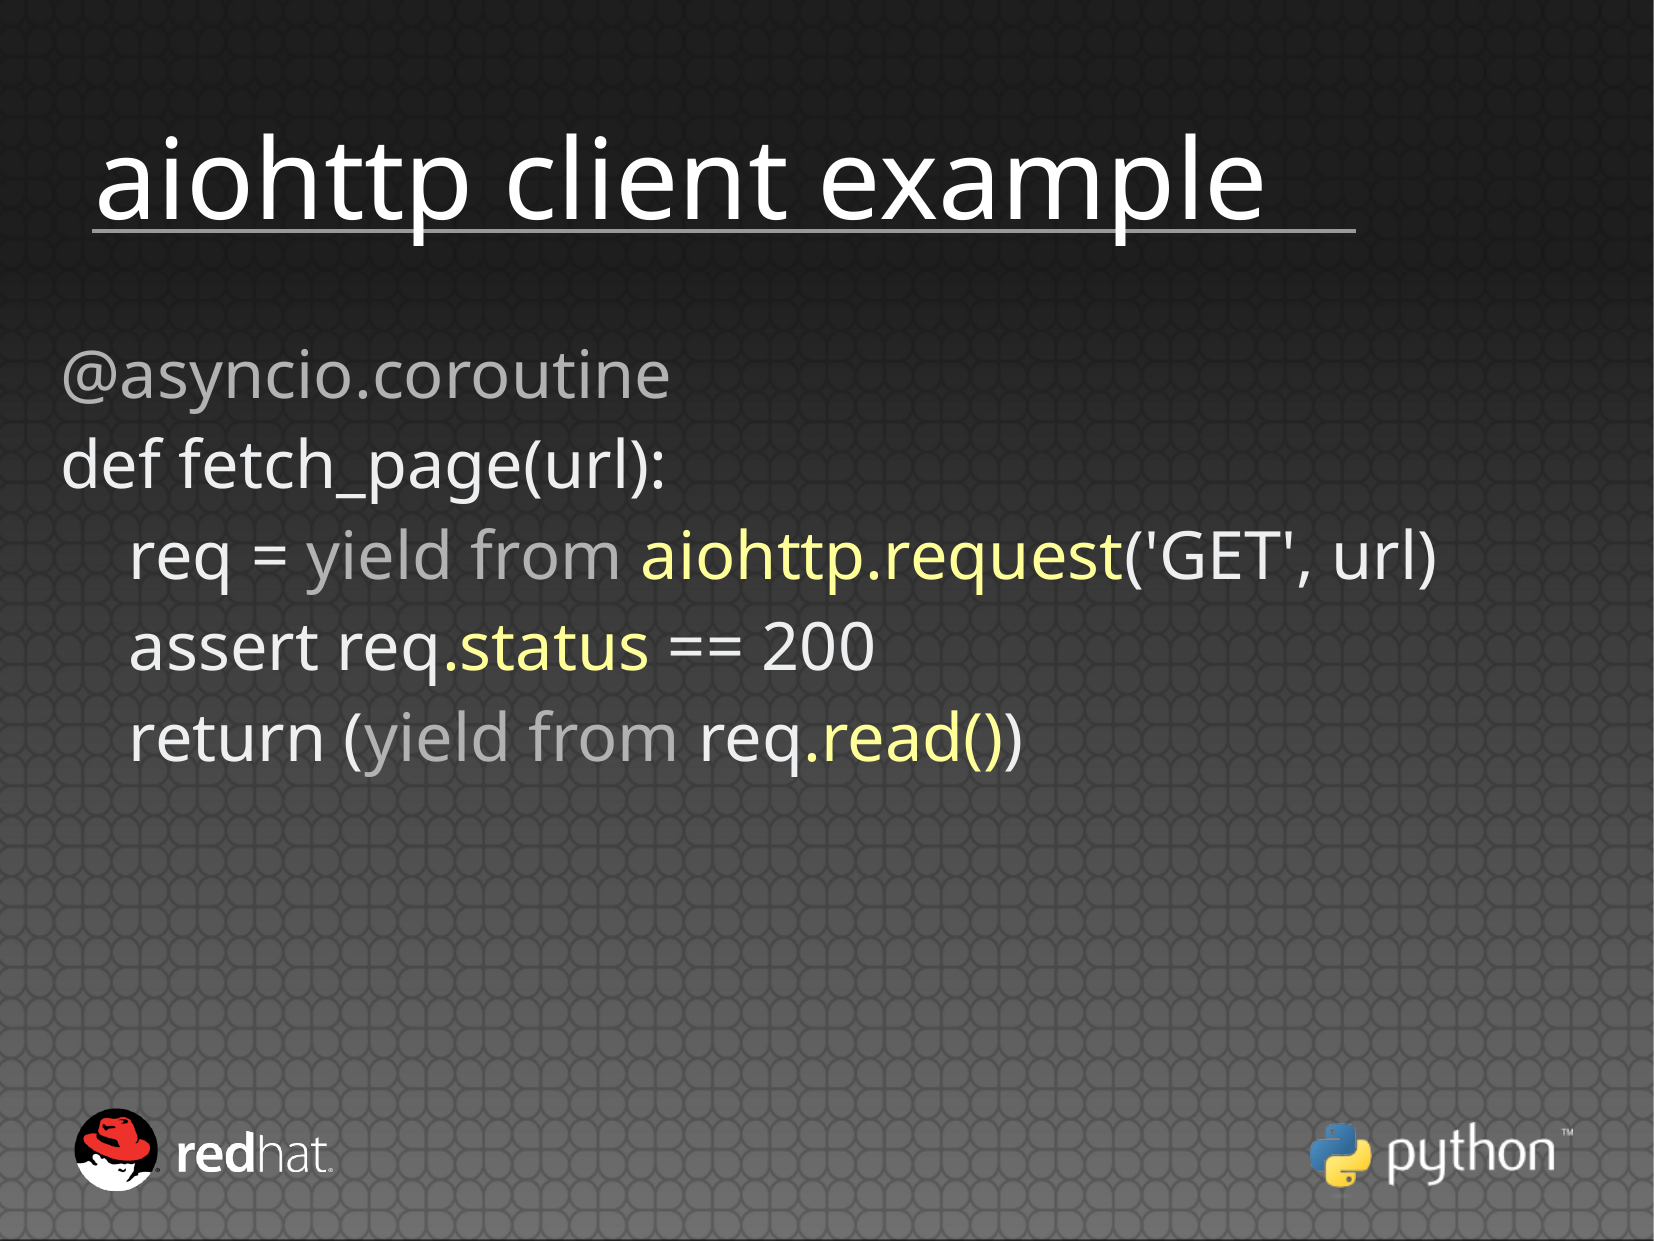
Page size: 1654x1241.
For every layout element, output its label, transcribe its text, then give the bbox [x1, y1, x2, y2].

title aiohttp client example [94, 100, 1426, 251]
picture [0, 0, 1654, 1241]
list @asyncio.coroutine def fetch_page(url): req = yield from aiohttp.request('GET', url) assert req.status == 200 return (yield from req.read()) [60, 326, 1587, 961]
